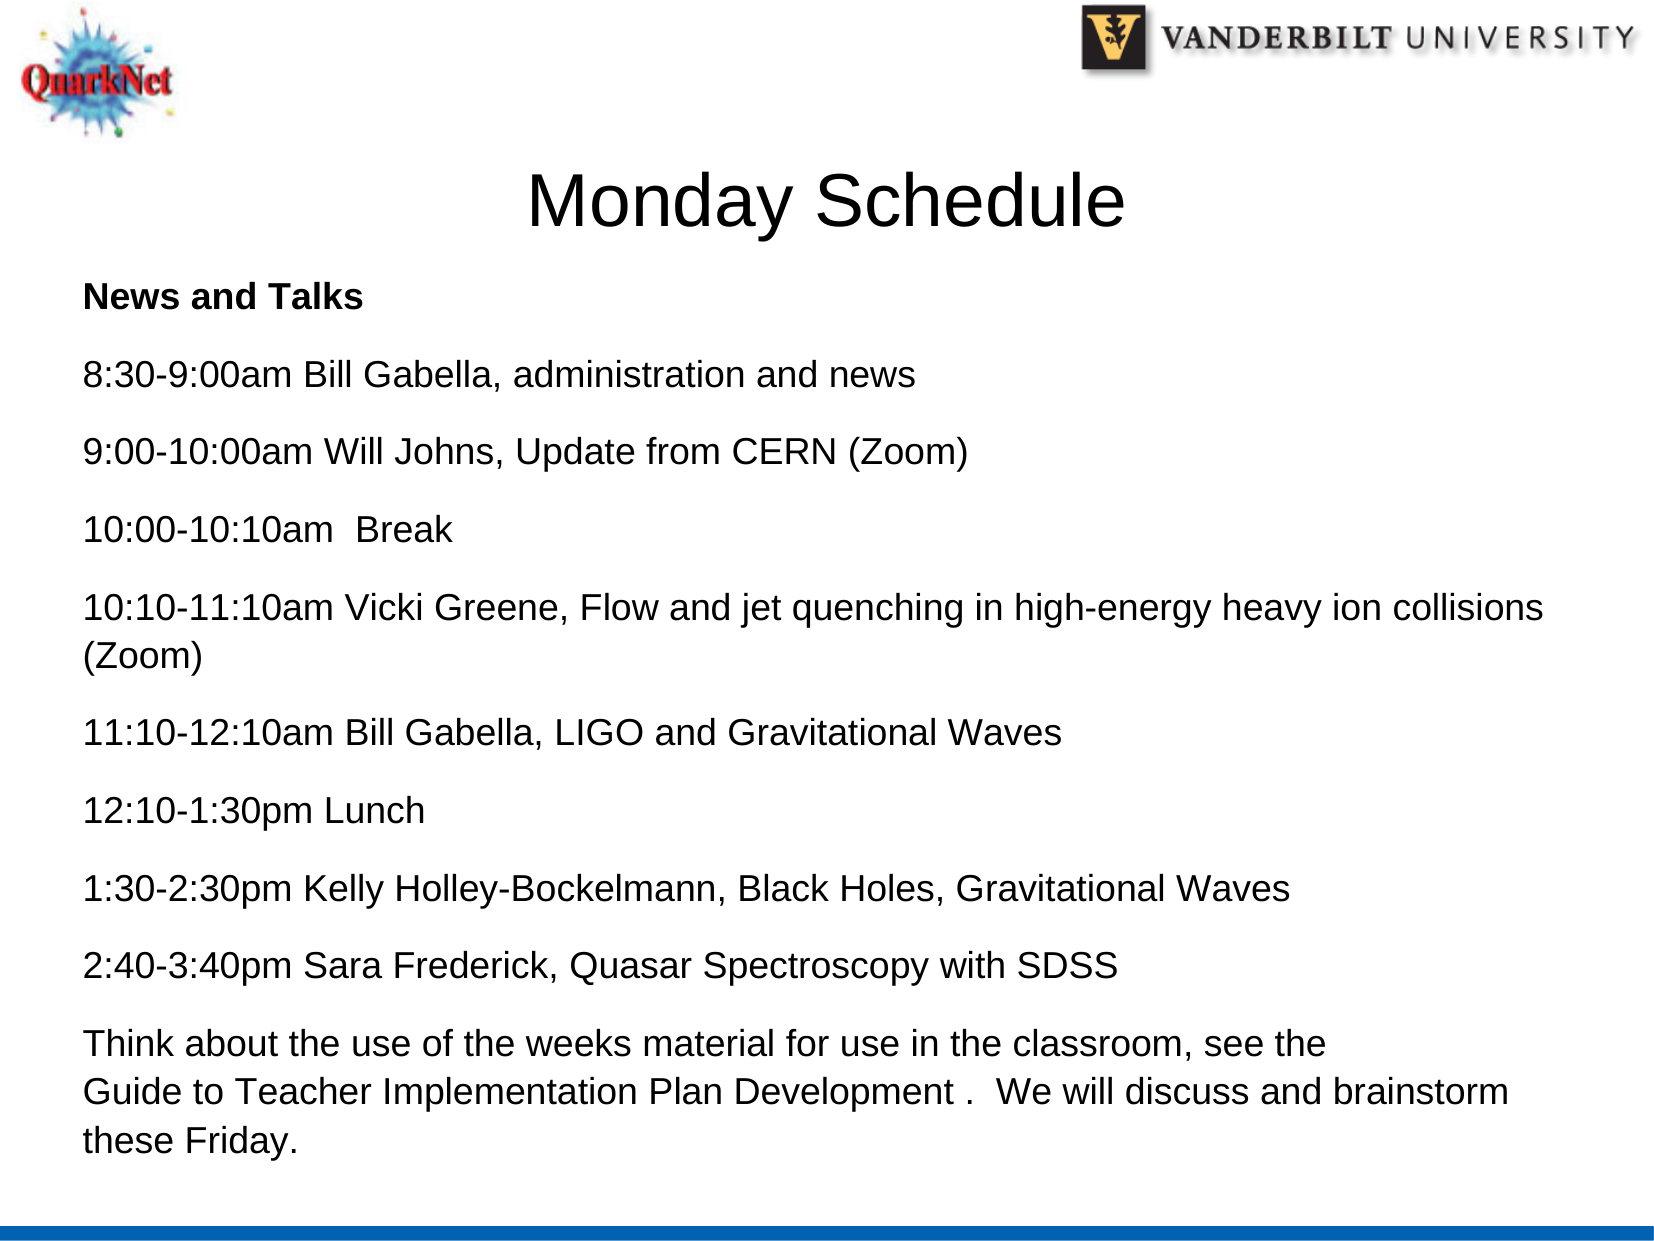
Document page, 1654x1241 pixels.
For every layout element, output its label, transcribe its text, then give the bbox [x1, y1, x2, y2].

picture [4, 1, 188, 152]
list News and Talks 8:30-9:00am Bill Gabella, administration and news 9:00-10:00am Will Johns, Update from CERN (Zoom) 10:00-10:10am Break 10:10-11:10am Vicki Greene, Flow and jet quenching in high-energy heavy ion collisions (Zoom) 11:10-12:10am Bill Gabella, LIGO and Gravitational Waves 12:10-1:30pm Lunch 1:30-2:30pm Kelly Holley-Bockelmann, Black Holes, Gravitational Waves 2:40-3:40pm Sara Frederick, Quasar Spectroscopy with SDSS Think about the use of the weeks material for use in the classroom, see the Guide to Teacher Implementation Plan Development . We will discuss and brainstorm these Friday. [82, 278, 1571, 1162]
title Monday Schedule [121, 118, 1534, 278]
picture [1078, 1, 1649, 85]
